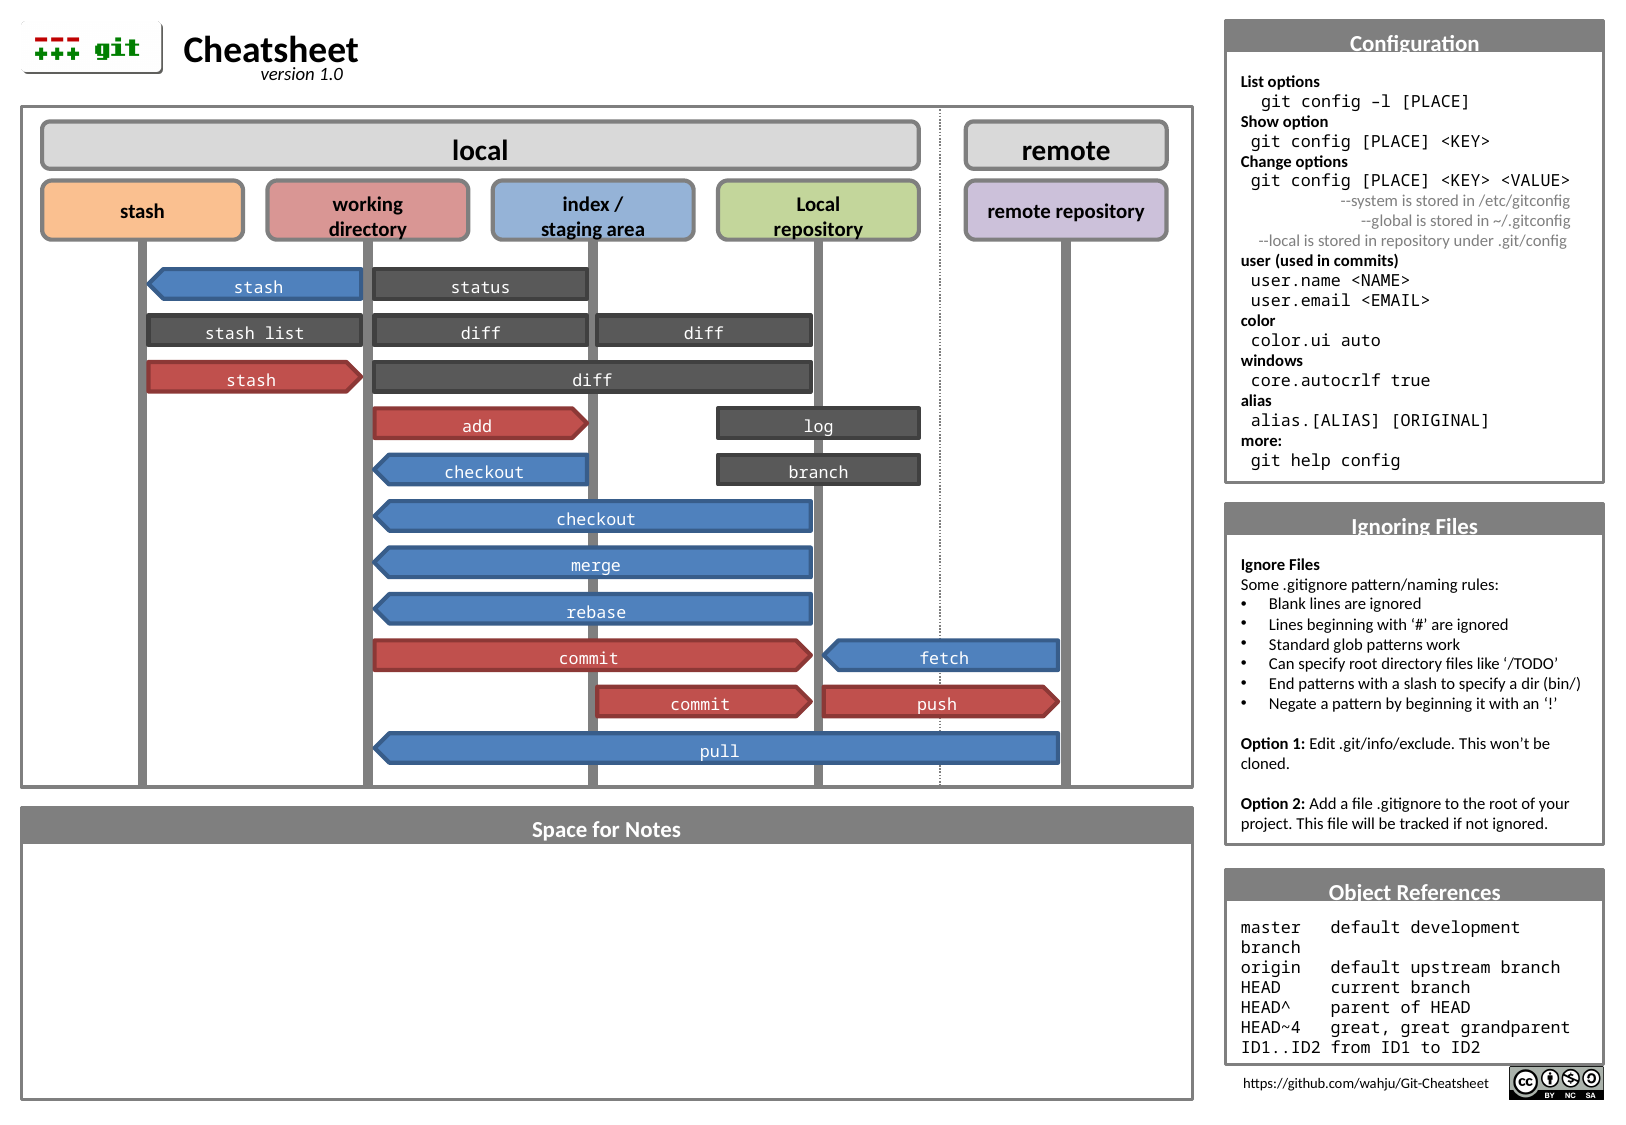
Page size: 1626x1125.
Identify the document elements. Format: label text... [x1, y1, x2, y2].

text_box Ignoring Files [1226, 504, 1604, 535]
picture [1511, 1066, 1604, 1100]
text_box fetch [823, 640, 1058, 670]
text_box add [374, 408, 588, 438]
text_box push [823, 686, 1059, 717]
text_box pull [374, 733, 1059, 763]
text_box working directory [267, 180, 469, 240]
text_box diff [374, 362, 811, 392]
text_box checkout [374, 501, 811, 531]
text_box stash [42, 180, 244, 240]
text_box Space for Notes [21, 807, 1192, 844]
text_box Configuration [1226, 21, 1604, 52]
text_box rebase [374, 593, 811, 624]
text_box log [718, 408, 919, 438]
text_box local [42, 121, 919, 169]
text_box master default development branch origin default upstream branch HEAD current branch HEAD^ parent of HEAD HEAD~4 great, great grandparent ID1..ID2 from ID1 to ID2 [1225, 869, 1604, 1047]
text_box branch [718, 455, 919, 484]
text_box status [374, 269, 587, 299]
text_box stash [148, 269, 362, 299]
text_box Object References [1226, 870, 1604, 901]
text_box https://github.com/wahju/Git-Cheatsheet [1228, 1066, 1511, 1100]
text_box index / staging area [492, 180, 694, 240]
text_box checkout [374, 454, 588, 485]
text_box [21, 844, 1192, 1100]
text_box Cheatsheet [168, 17, 376, 79]
text_box remote [965, 121, 1167, 169]
picture [21, 21, 163, 74]
text_box merge [374, 547, 811, 578]
text_box [598, 763, 814, 787]
text_box version 1.0 [245, 54, 373, 93]
text_box diff [375, 316, 587, 345]
text_box Local repository [718, 180, 919, 240]
text_box stash list [149, 316, 361, 345]
text_box diff [597, 316, 811, 345]
text_box Ignore Files Some .gitignore pattern/naming rules: Blank lines are ignored Lines beginning with ‘#’ are ignored Standard glob patterns work Can specify root directory files like ‘/TODO’ End patterns with a slash to specify a dir (bin/) Negate a pattern by beginning it with an ‘!’ Option 1: Edit .git/info/exclude. This won’t be cloned. Option 2: Add a file .gitignore to the root of your project. This file will be tracked if not ignored. [1225, 503, 1604, 845]
text_box remote repository [965, 180, 1167, 240]
text_box stash [148, 361, 362, 392]
text_box List options git config –l [PLACE] Show option git config [PLACE] <KEY> Change options git config [PLACE] <KEY> <VALUE> --system is stored in /etc/gitconfig --global is stored in ~/.gitconfig --local is stored in repository under .git/config user (used in commits) user.name <NAME> user.email <EMAIL> color color.ui auto windows core.autocrlf true alias alias.[ALIAS] [ORIGINAL] more: git help config [1225, 20, 1604, 483]
text_box [21, 106, 1192, 787]
text_box commit [597, 686, 811, 717]
text_box commit [374, 640, 811, 670]
